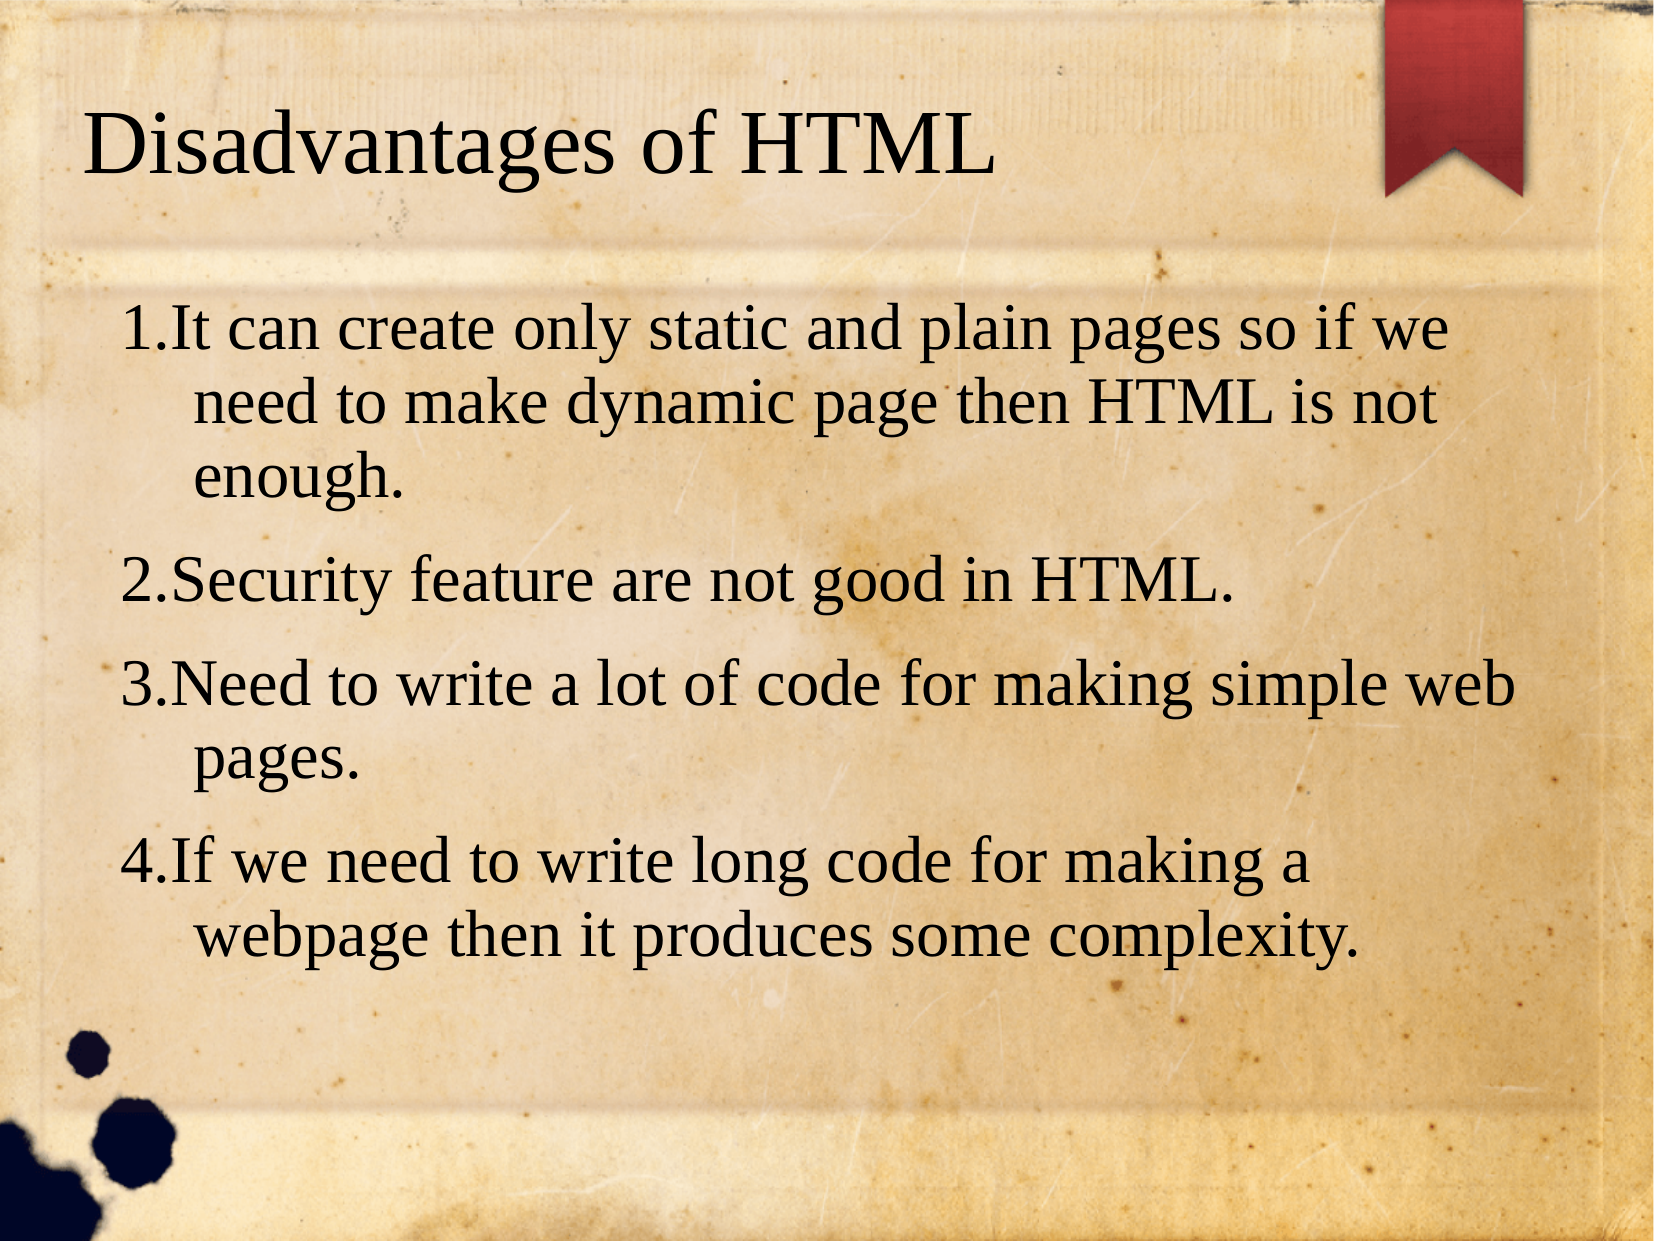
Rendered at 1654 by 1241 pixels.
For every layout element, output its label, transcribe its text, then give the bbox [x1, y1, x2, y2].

title Disadvantages of HTML [82, 49, 1347, 237]
picture [0, 0, 1654, 1241]
list It can create only static and plain pages so if we need to make dynamic page then HTML is not enough. Security feature are not good in HTML. Need to write a lot of code for making simple web pages. If we need to write long code for making a webpage then it produces some complexity. [82, 290, 1538, 1010]
